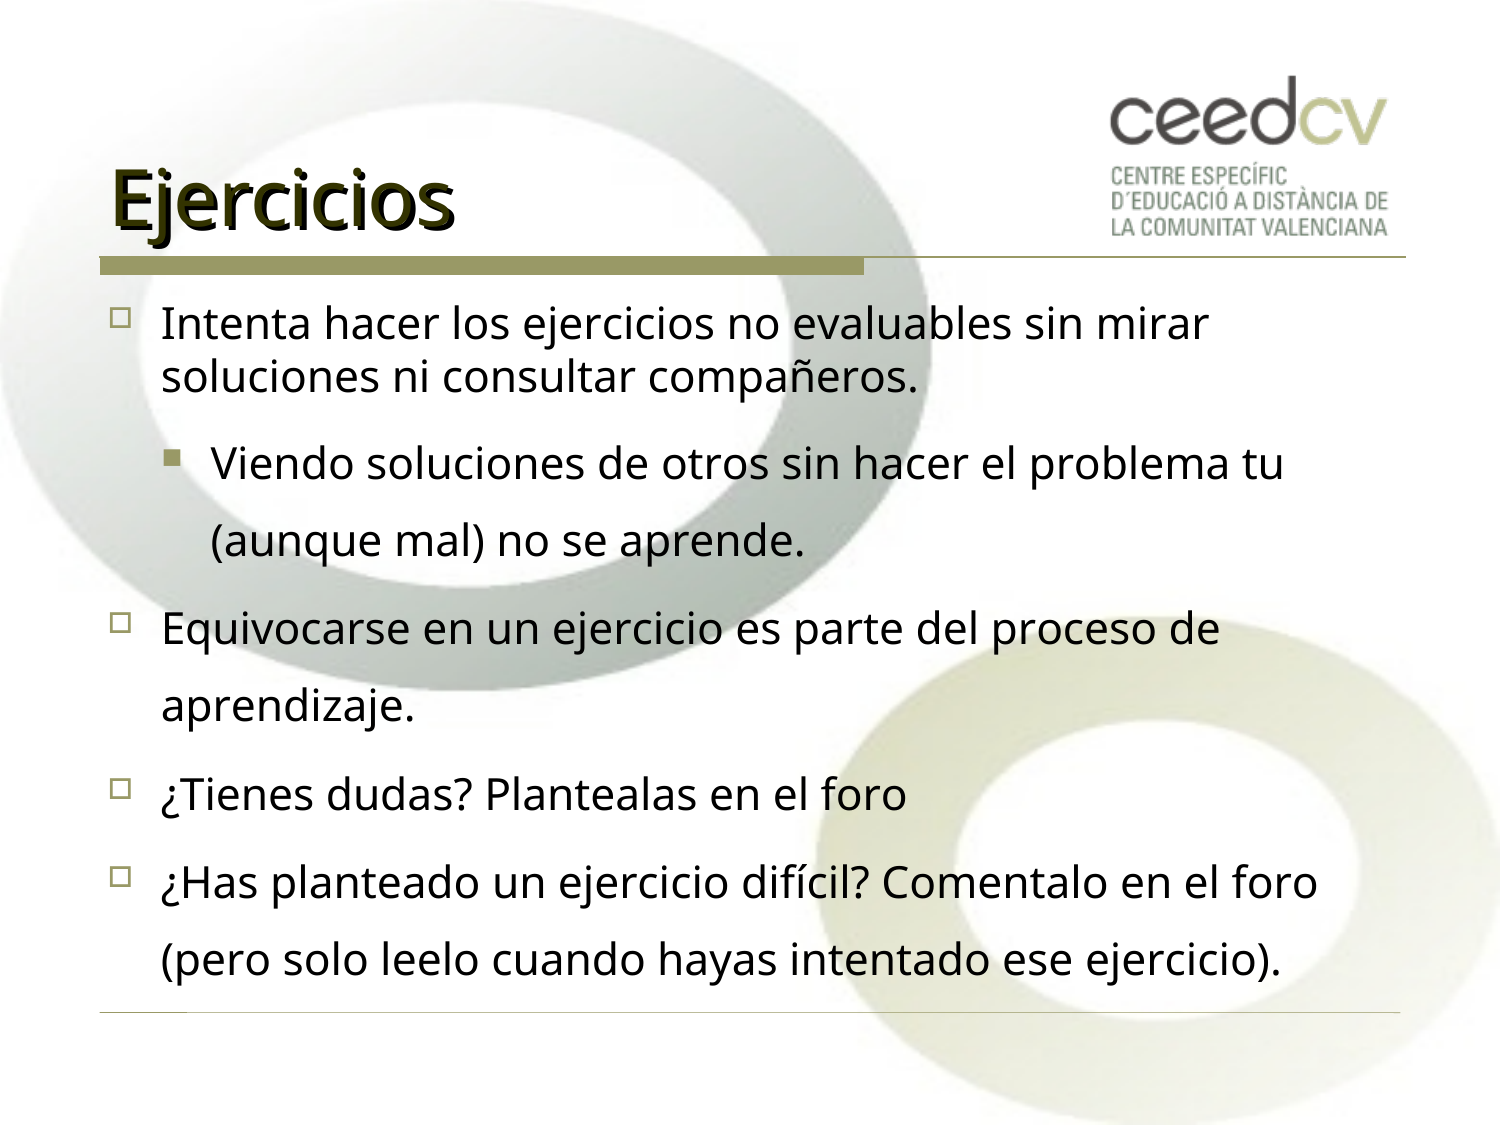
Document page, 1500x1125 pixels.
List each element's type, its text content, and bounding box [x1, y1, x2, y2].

title Ejercicios [94, 50, 1407, 250]
picture [0, 0, 1500, 1125]
list Intenta hacer los ejercicios no evaluables sin mirar soluciones ni consultar compañeros. Viendo soluciones de otros sin hacer el problema tu (aunque mal) no se aprende. Equivocarse en un ejercicio es parte del proceso de aprendizaje. ¿Tienes dudas? Plantealas en el foro ¿Has planteado un ejercicio difícil? Comentalo en el foro (pero solo leelo cuando hayas intentado ese ejercicio). [92, 287, 1353, 1013]
